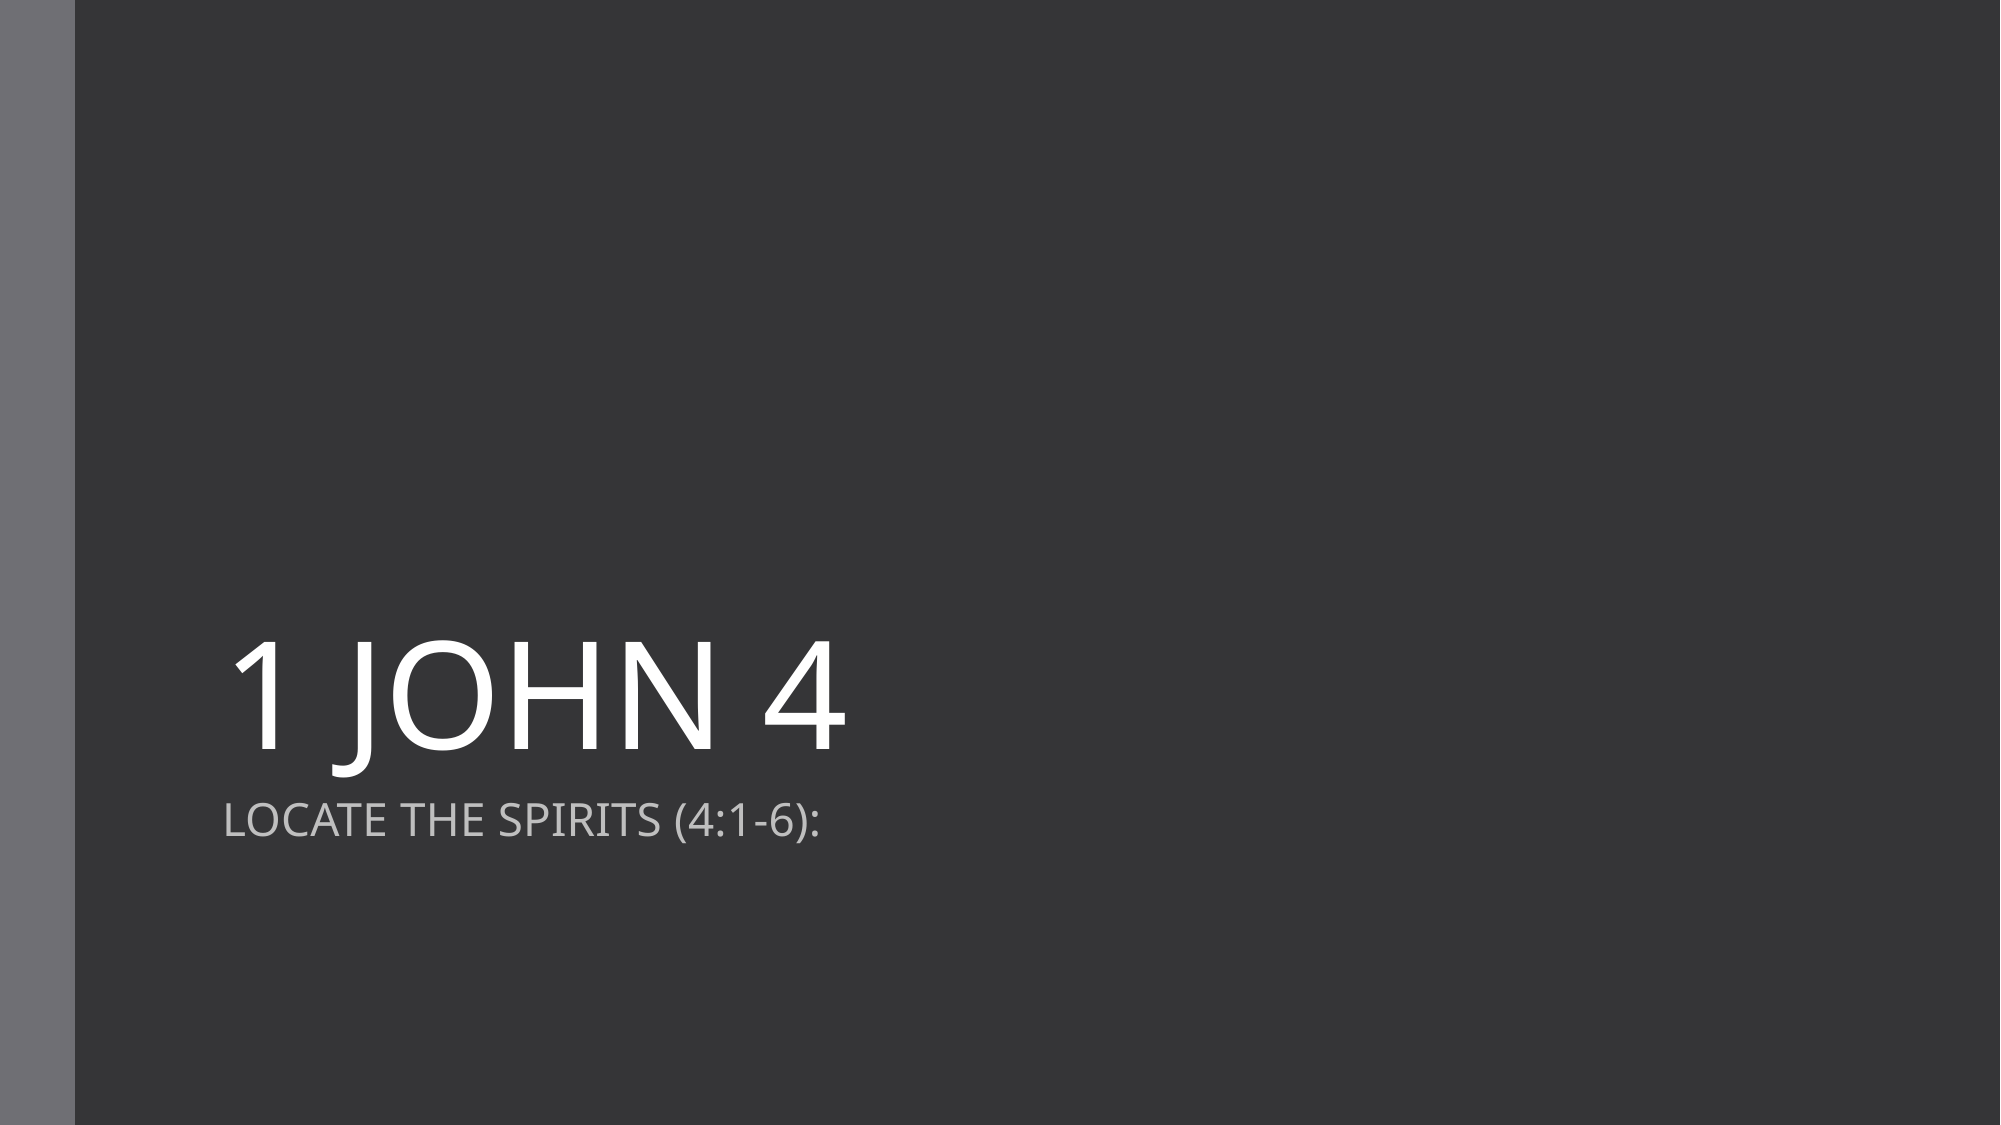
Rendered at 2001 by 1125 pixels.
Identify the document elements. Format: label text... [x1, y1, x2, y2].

title 1 JOHN 4 [206, 124, 1752, 787]
subtitle LOCATE THE SPIRITS (4:1-6): [206, 787, 1752, 1066]
